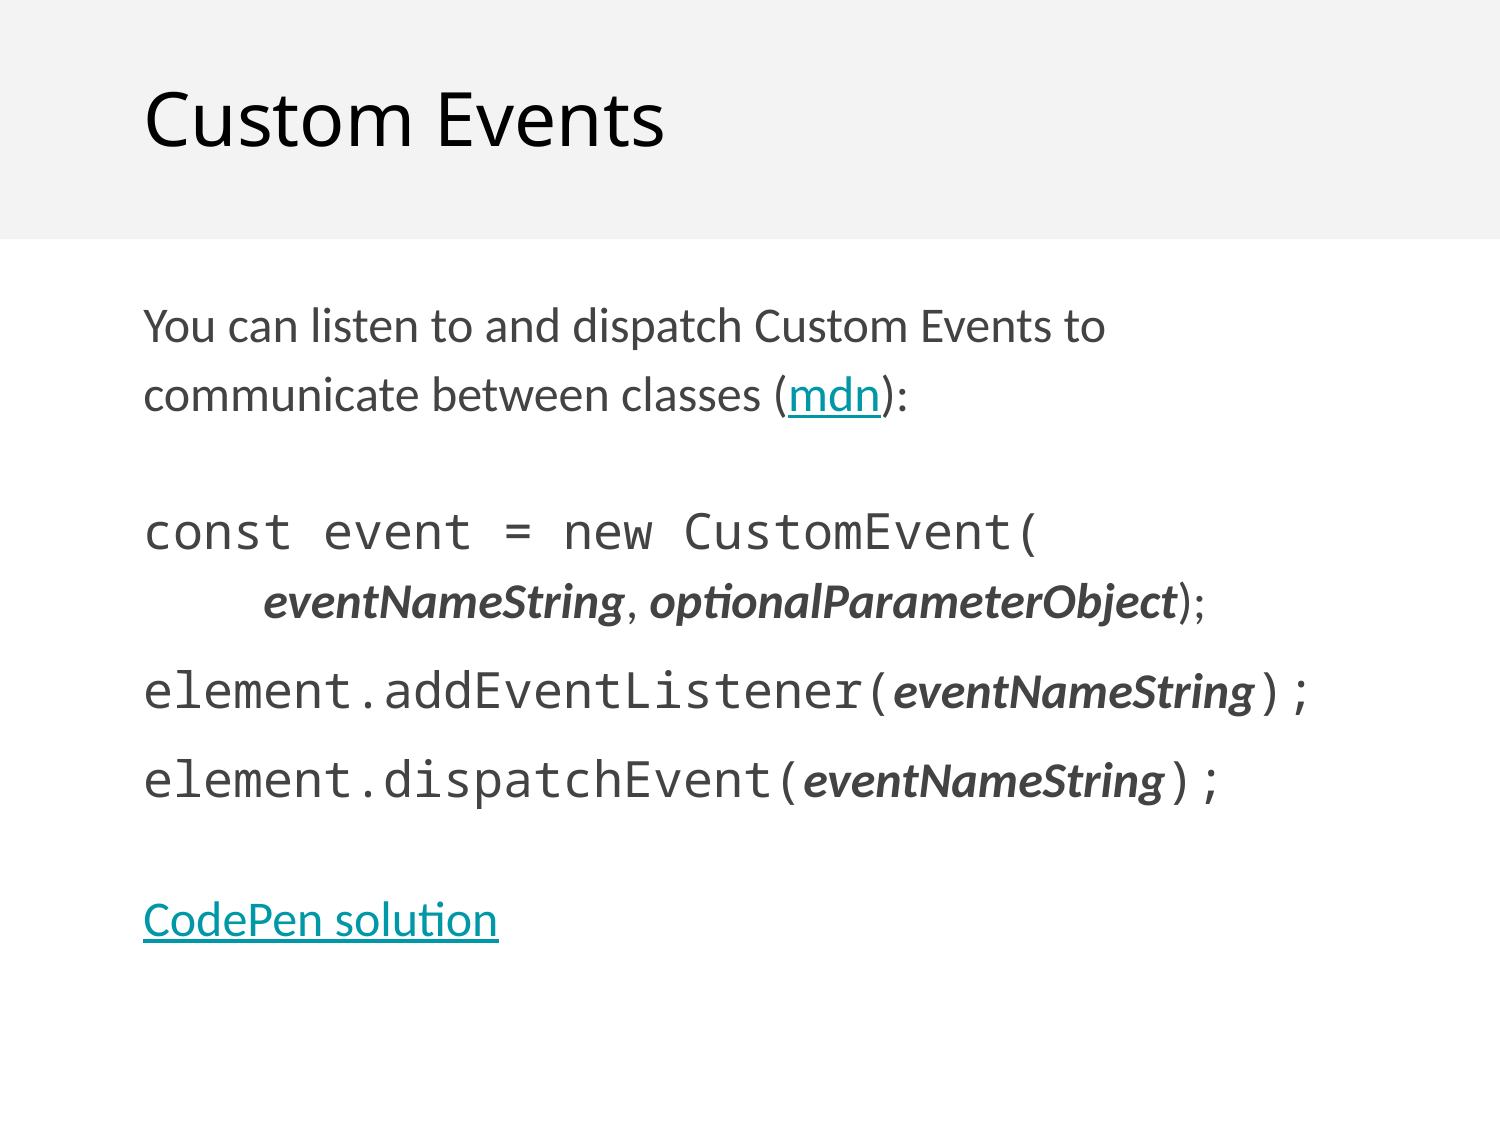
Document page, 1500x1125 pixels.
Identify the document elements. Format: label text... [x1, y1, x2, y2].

list You can listen to and dispatch Custom Events to communicate between classes (mdn): const event = new CustomEvent( eventNameString, optionalParameterObject); element.addEventListener(eventNameString); element.dispatchEvent(eventNameString); CodePen solution [128, 268, 1372, 1016]
title Custom Events [128, 56, 1372, 183]
